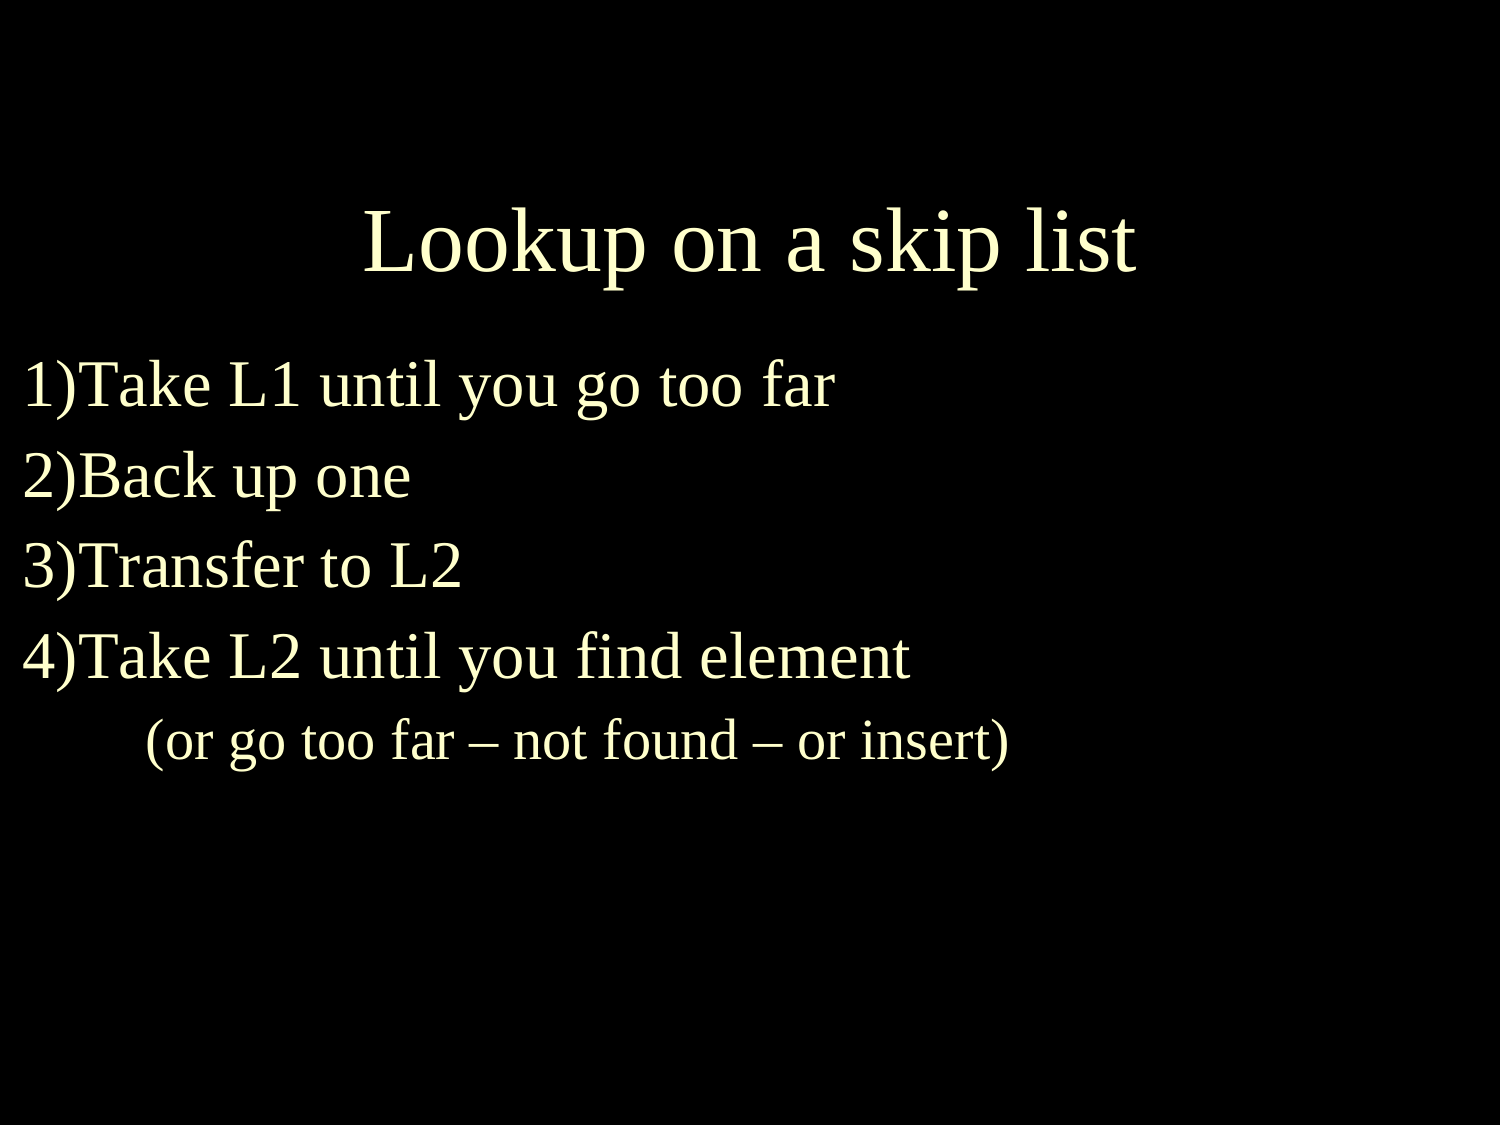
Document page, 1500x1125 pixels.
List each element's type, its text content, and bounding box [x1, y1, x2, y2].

title Lookup on a skip list [22, 153, 1480, 329]
list Take L1 until you go too far Back up one Transfer to L2 Take L2 until you find element (or go too far – not found – or insert) [22, 347, 1482, 1075]
